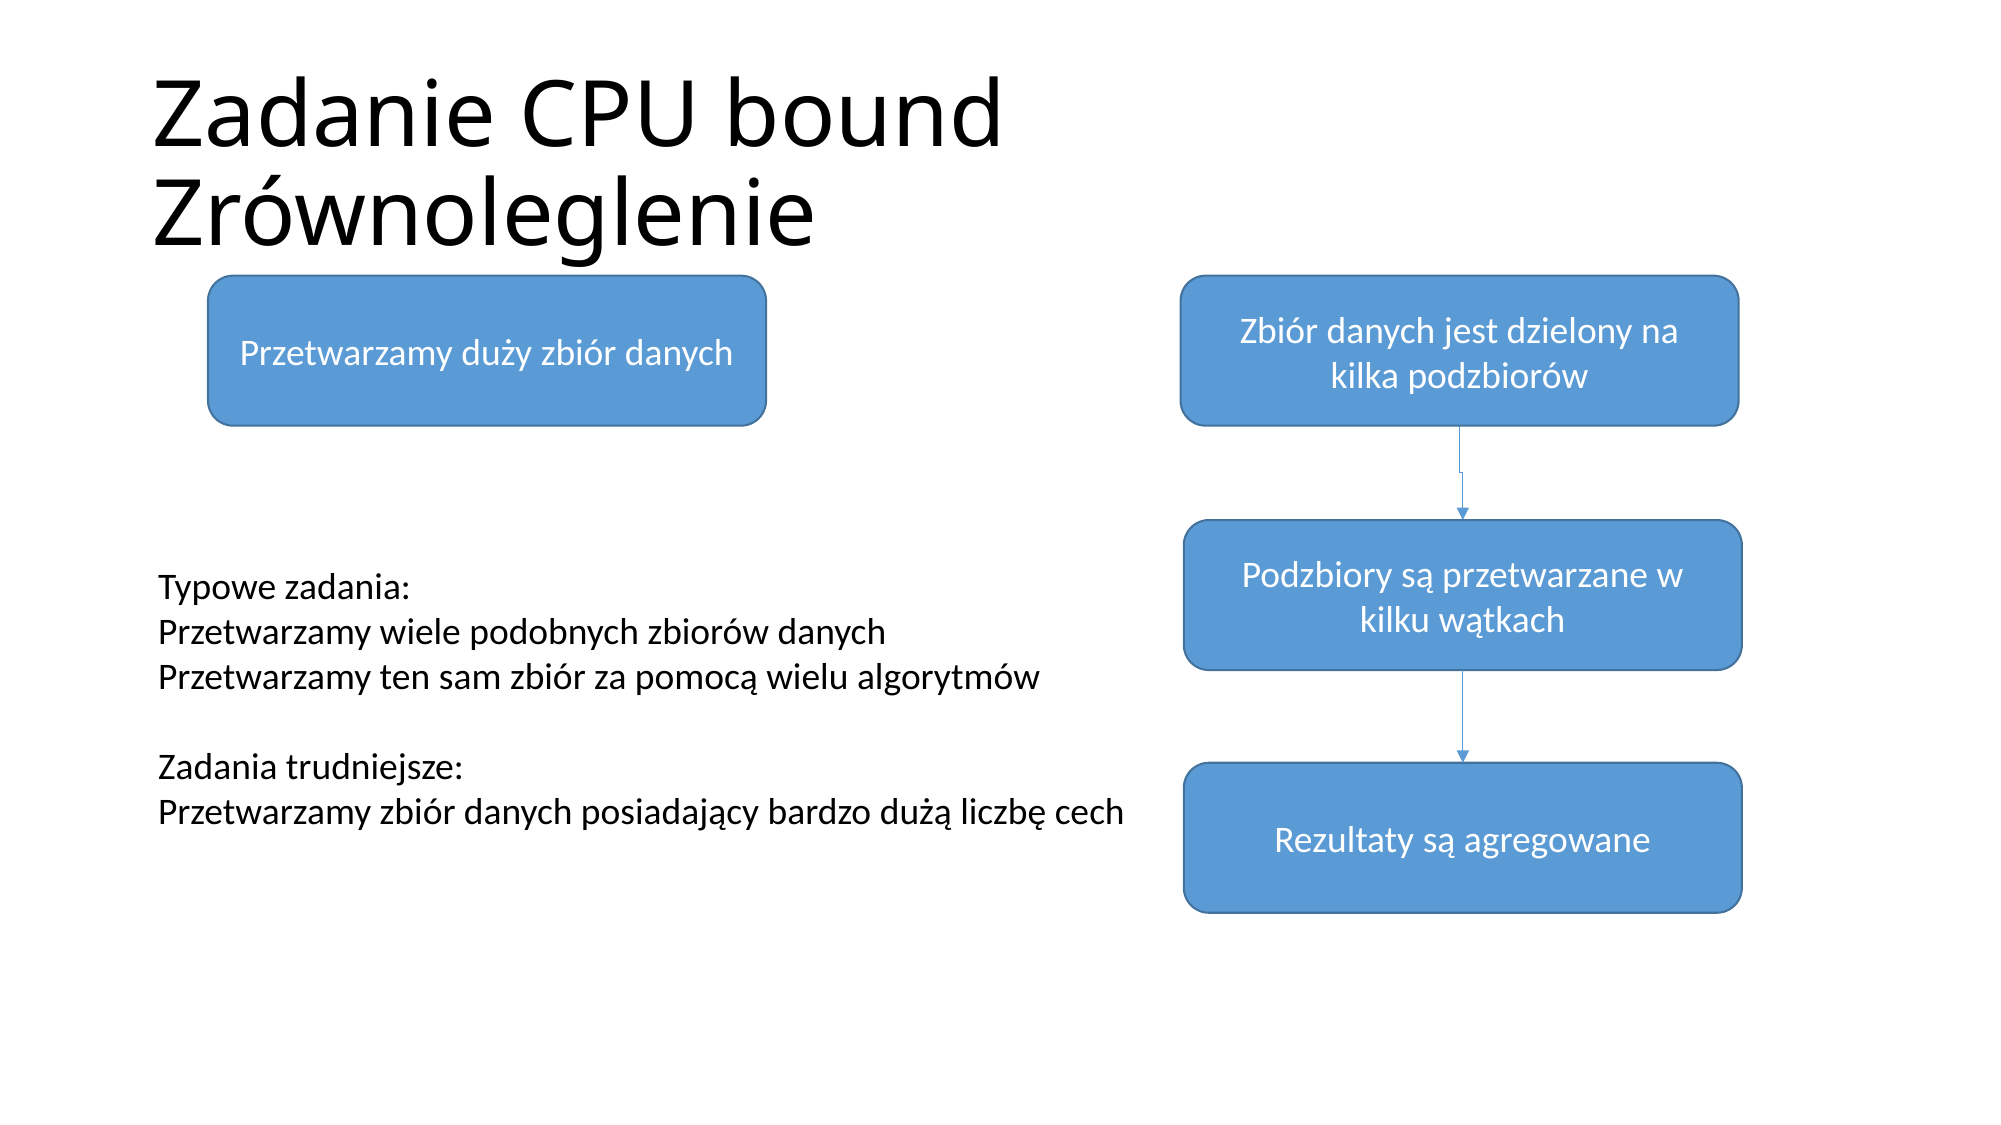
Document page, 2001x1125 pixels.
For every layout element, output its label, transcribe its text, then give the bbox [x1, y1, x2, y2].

text_box Podzbiory są przetwarzane w kilku wątkach [1183, 520, 1742, 671]
text_box Zbiór danych jest dzielony na kilka podzbiorów [1180, 275, 1739, 426]
text_box Rezultaty są agregowane [1183, 762, 1742, 913]
text_box Przetwarzamy duży zbiór danych [207, 275, 767, 426]
title Zadanie CPU bound Zrównoleglenie [137, 59, 1863, 278]
text_box Typowe zadania: Przetwarzamy wiele podobnych zbiorów danych Przetwarzamy ten sam zbiór za pomocą wielu algorytmów Zadania trudniejsze: Przetwarzamy zbiór danych posiadający bardzo dużą liczbę cech [143, 554, 1141, 885]
